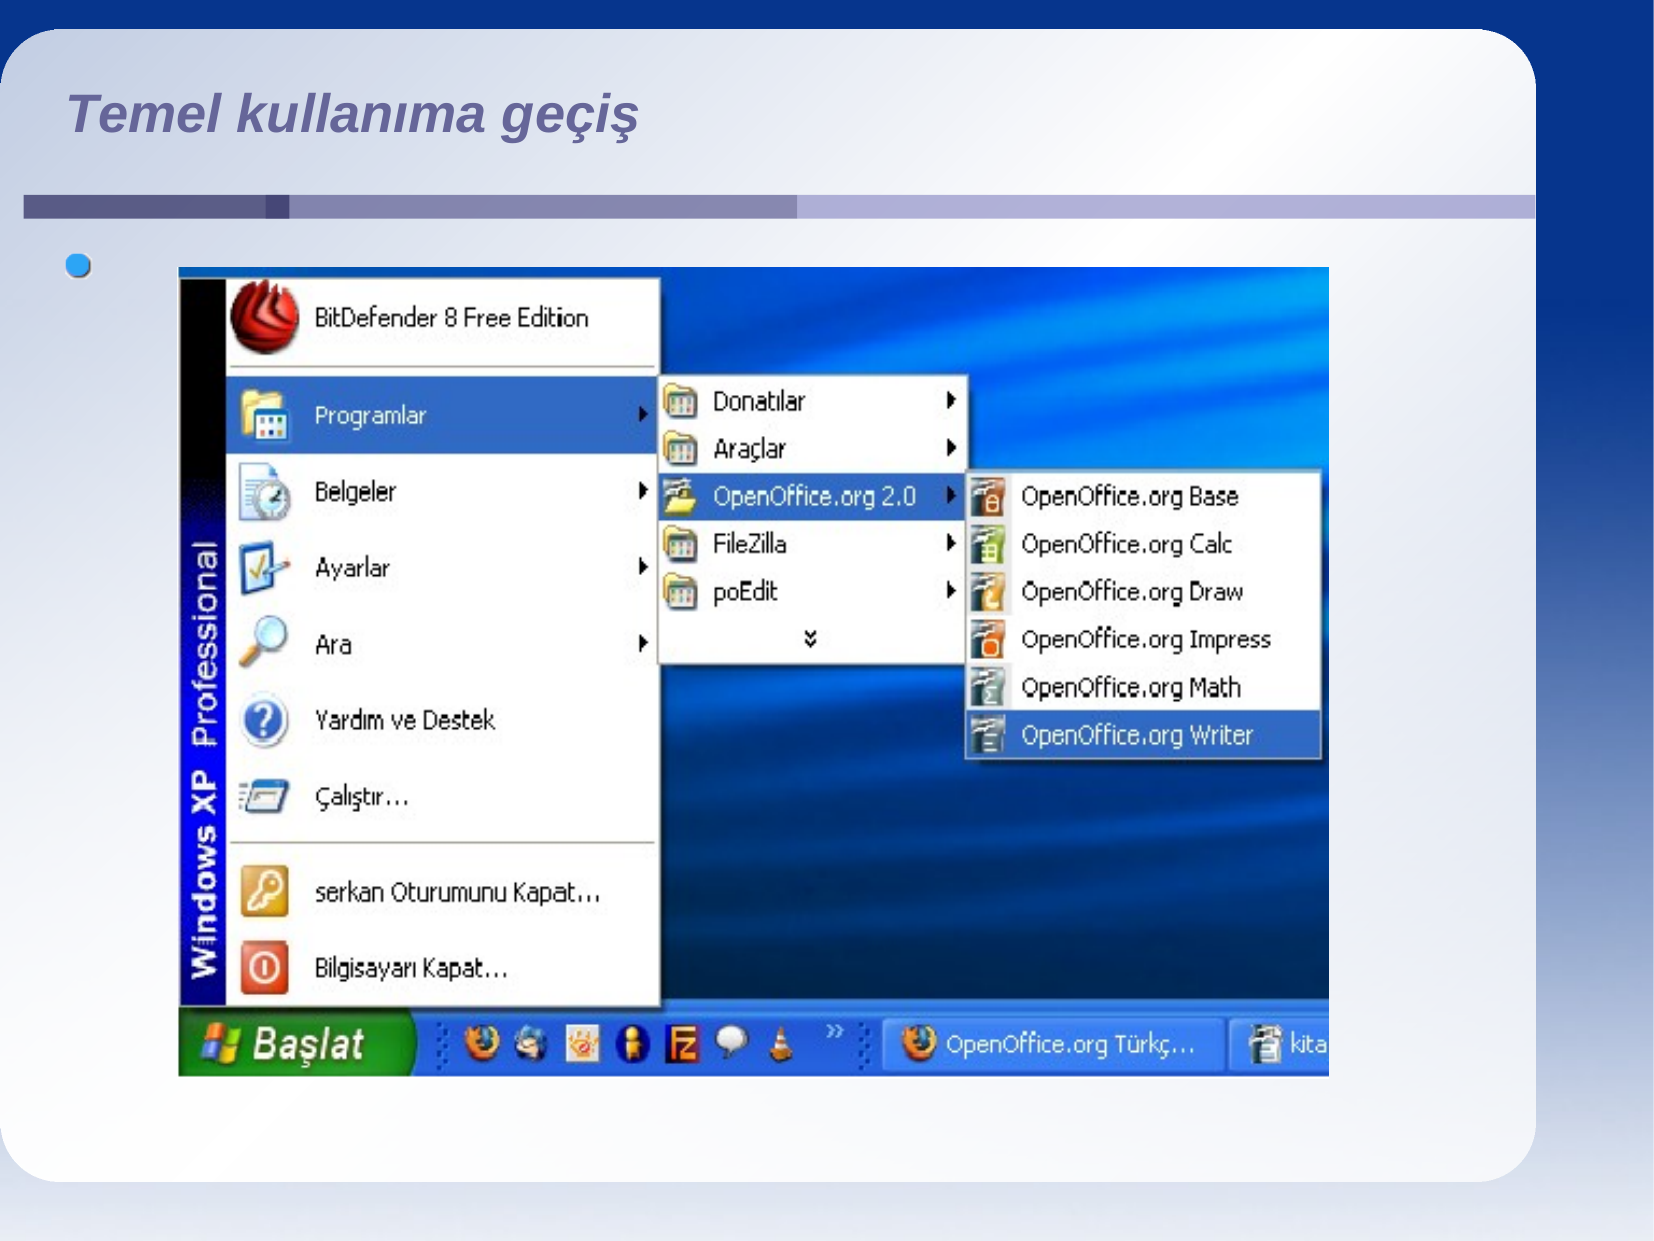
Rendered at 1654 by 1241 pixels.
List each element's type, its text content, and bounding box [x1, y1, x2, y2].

list [29, 236, 1506, 1152]
picture [0, 0, 1654, 1241]
picture [177, 267, 1329, 1079]
title Temel kullanıma geçiş [29, 49, 1506, 178]
